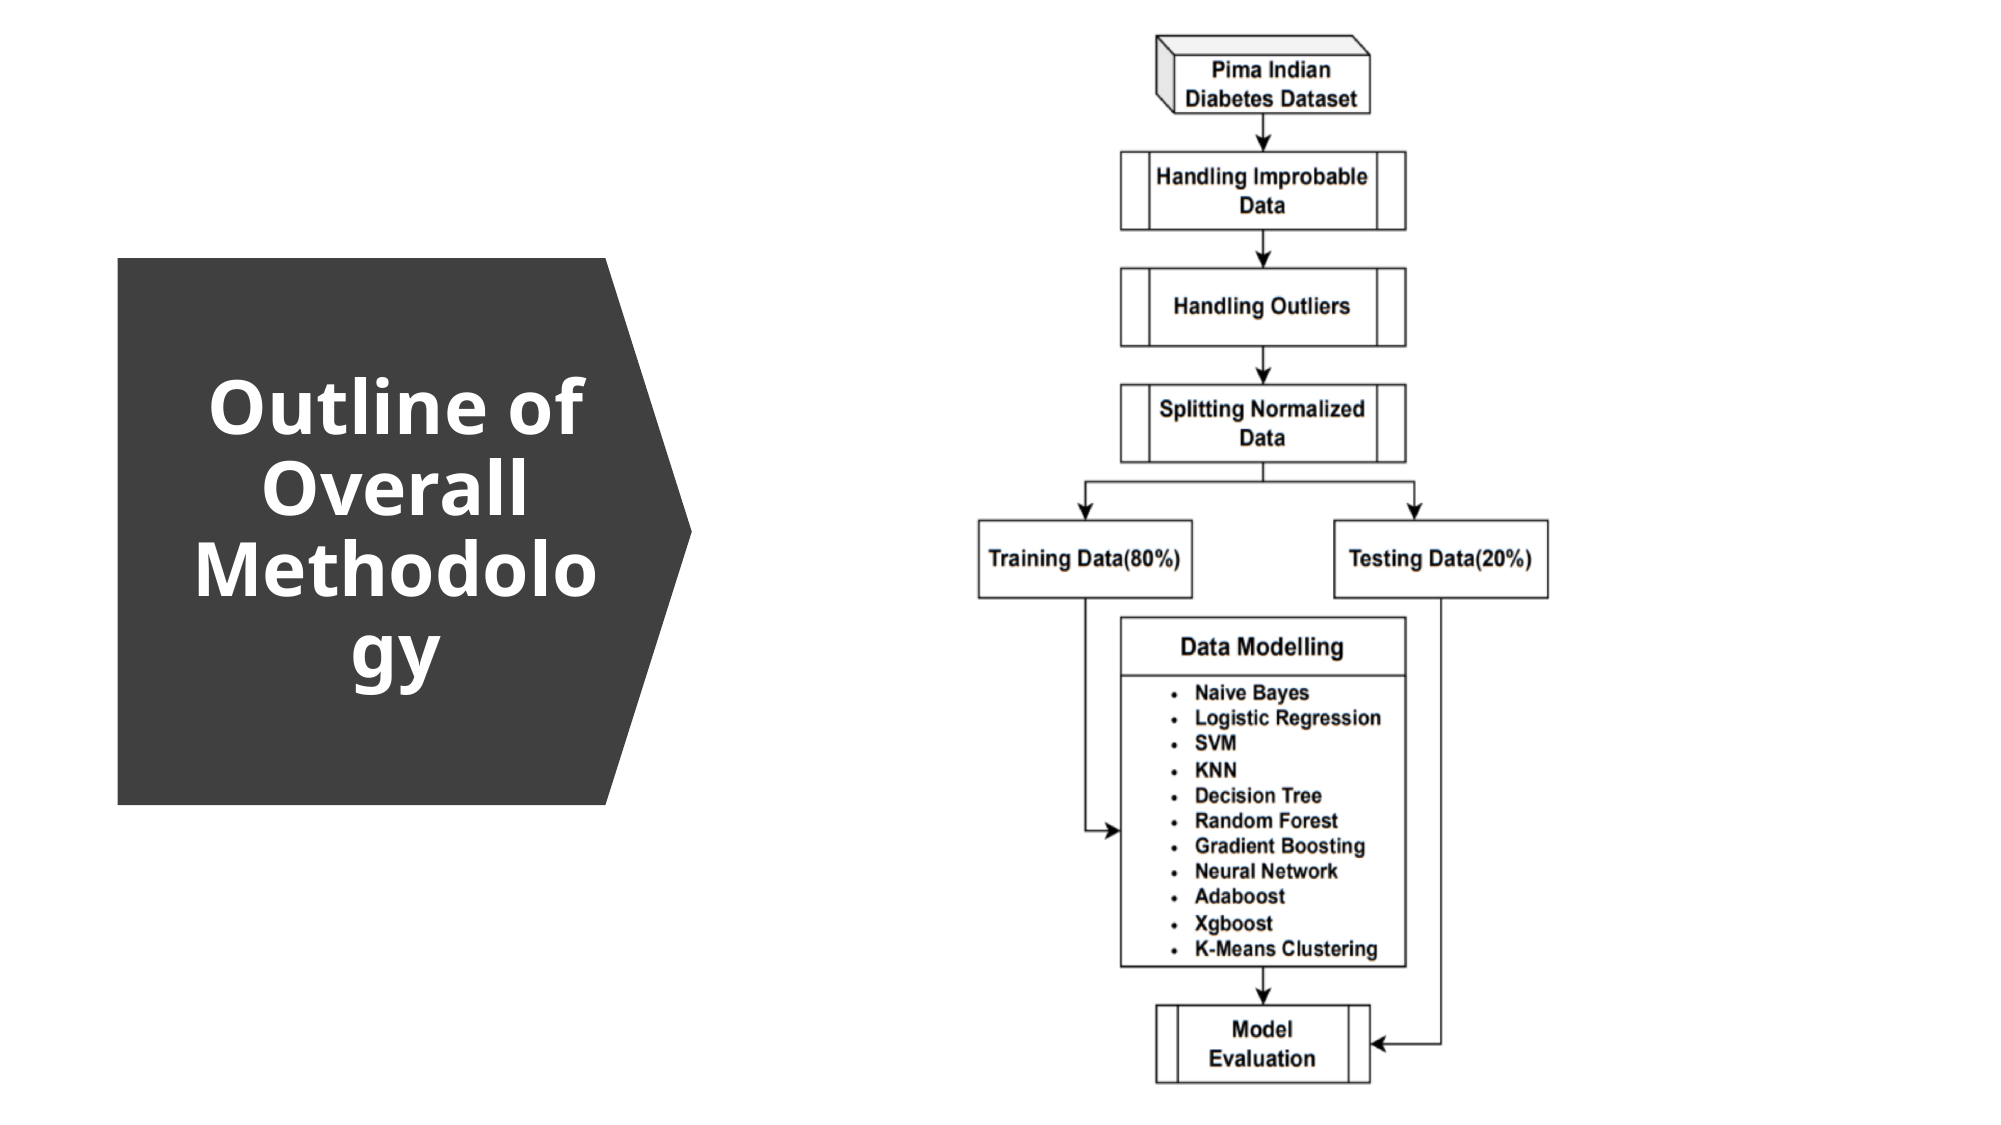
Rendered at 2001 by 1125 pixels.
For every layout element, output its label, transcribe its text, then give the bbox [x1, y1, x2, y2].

text_box [117, 258, 626, 806]
picture [956, 7, 1573, 1098]
text_box [636, 355, 692, 709]
title Outline of Overall Methodology [155, 322, 636, 741]
